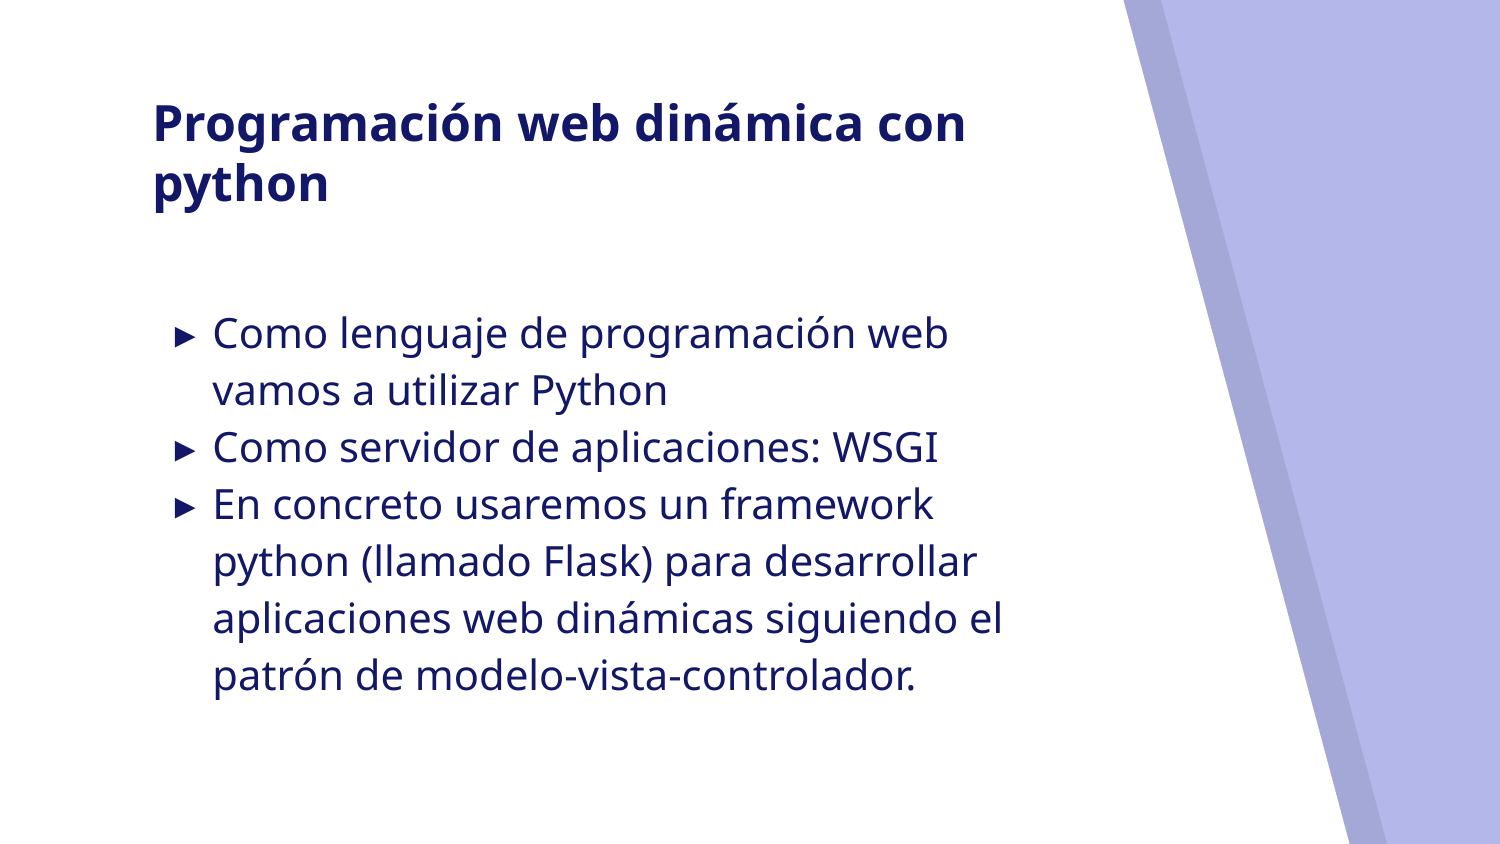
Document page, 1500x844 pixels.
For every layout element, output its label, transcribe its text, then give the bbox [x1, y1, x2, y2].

title Programación web dinámica con python [137, 146, 1011, 227]
list Como lenguaje de programación web vamos a utilizar Python Como servidor de aplicaciones: WSGI En concreto usaremos un framework python (llamado Flask) para desarrollar aplicaciones web dinámicas siguiendo el patrón de modelo-vista-controlador. [137, 246, 1011, 781]
